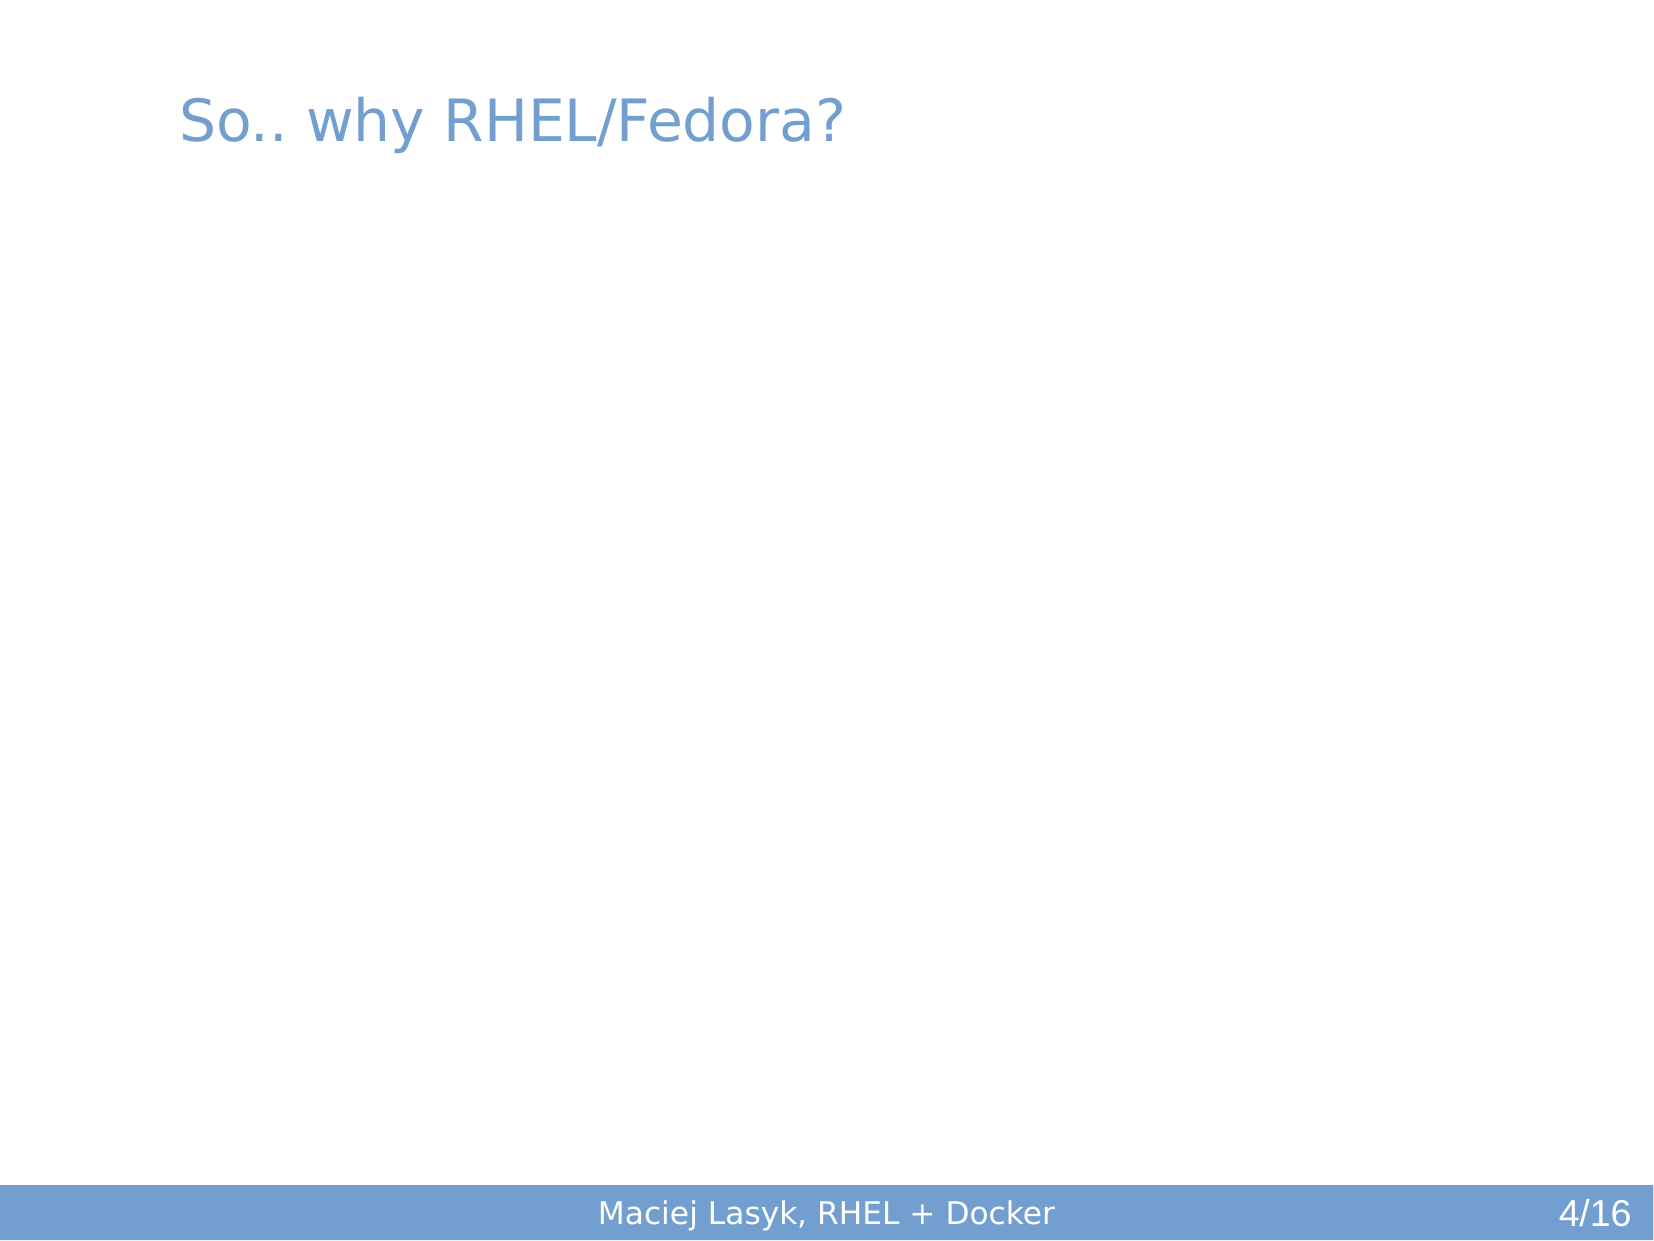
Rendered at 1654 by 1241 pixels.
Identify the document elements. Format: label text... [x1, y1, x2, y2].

text_box So.. why RHEL/Fedora? [164, 79, 862, 163]
text_box Maciej Lasyk, RHEL + Docker [583, 1188, 1071, 1240]
text_box [0, 1185, 1533, 1241]
text_box [1647, 1185, 1654, 1241]
text_box 4/16 [1533, 1185, 1647, 1241]
